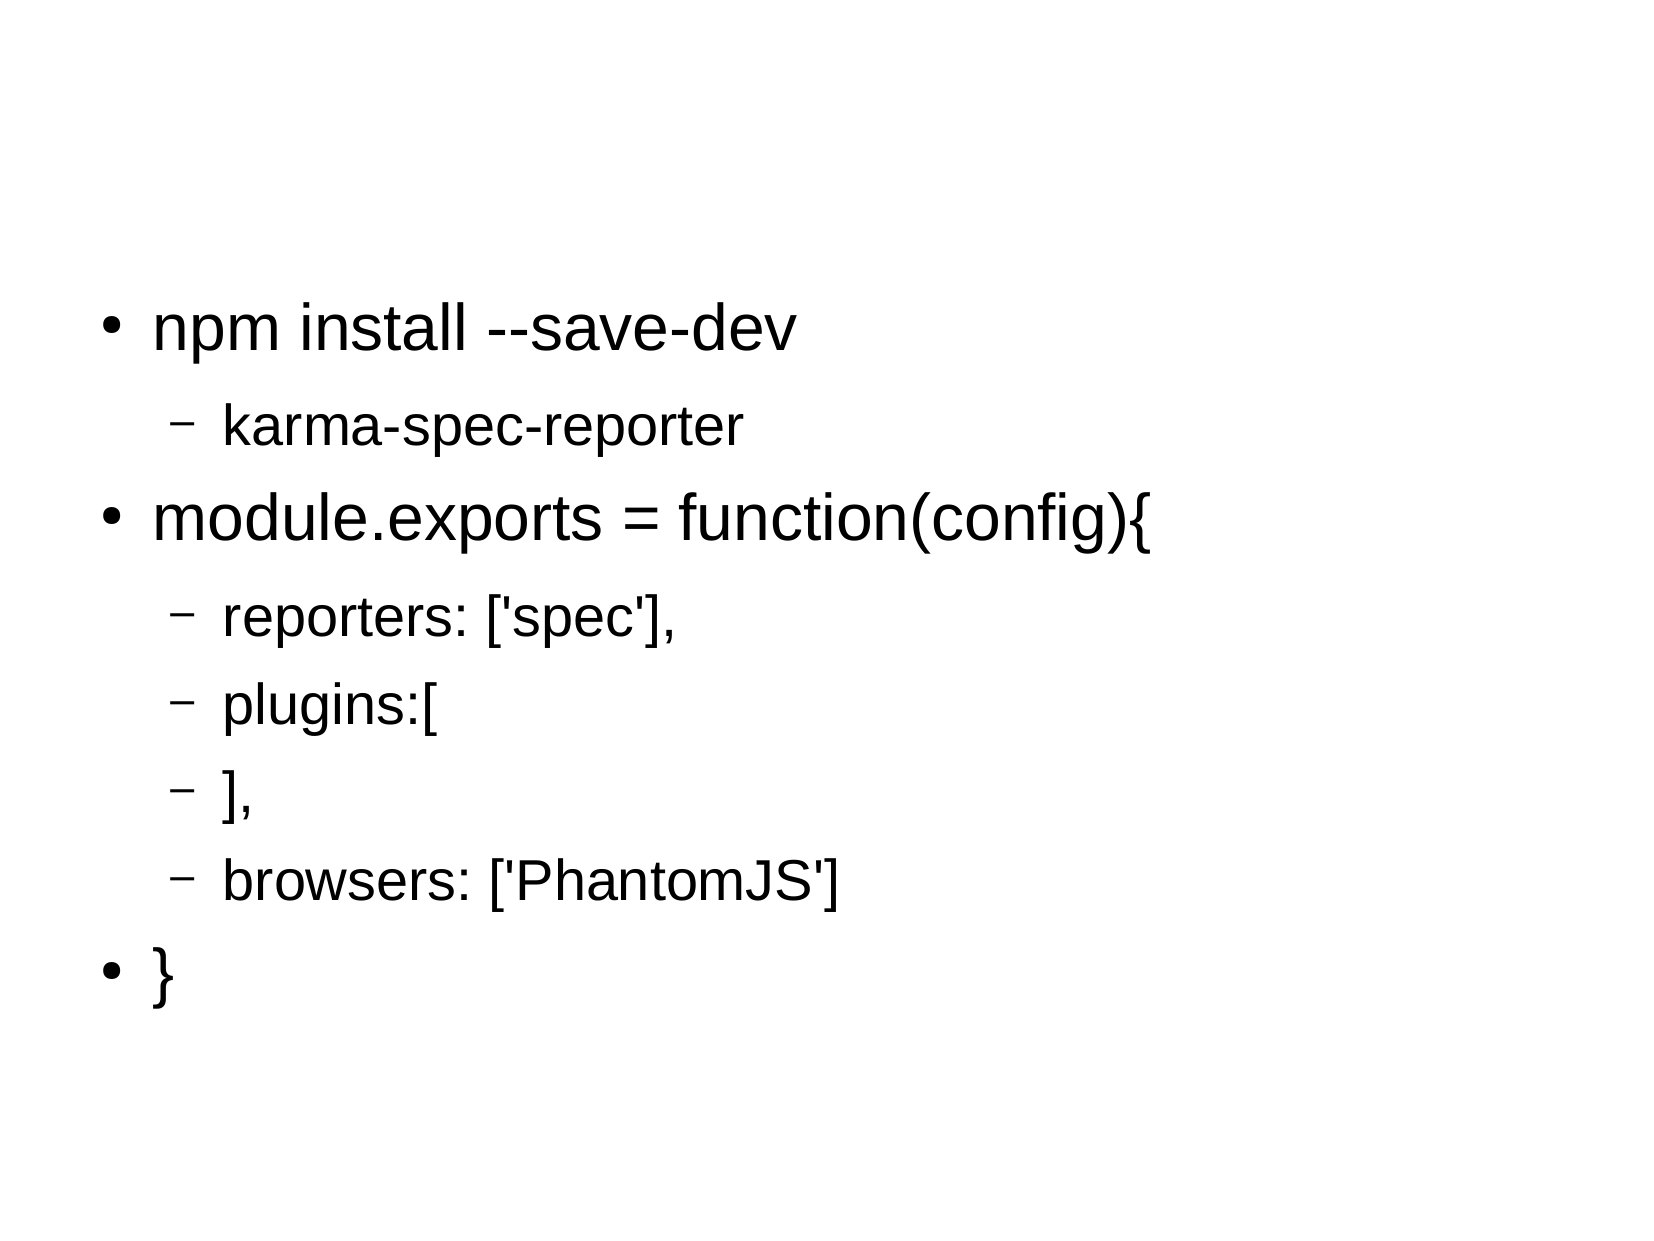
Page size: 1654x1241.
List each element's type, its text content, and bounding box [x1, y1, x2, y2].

list npm install --save-dev karma-spec-reporter module.exports = function(config){ reporters: ['spec'], plugins:[ ], browsers: ['PhantomJS'] } [82, 290, 1571, 1010]
